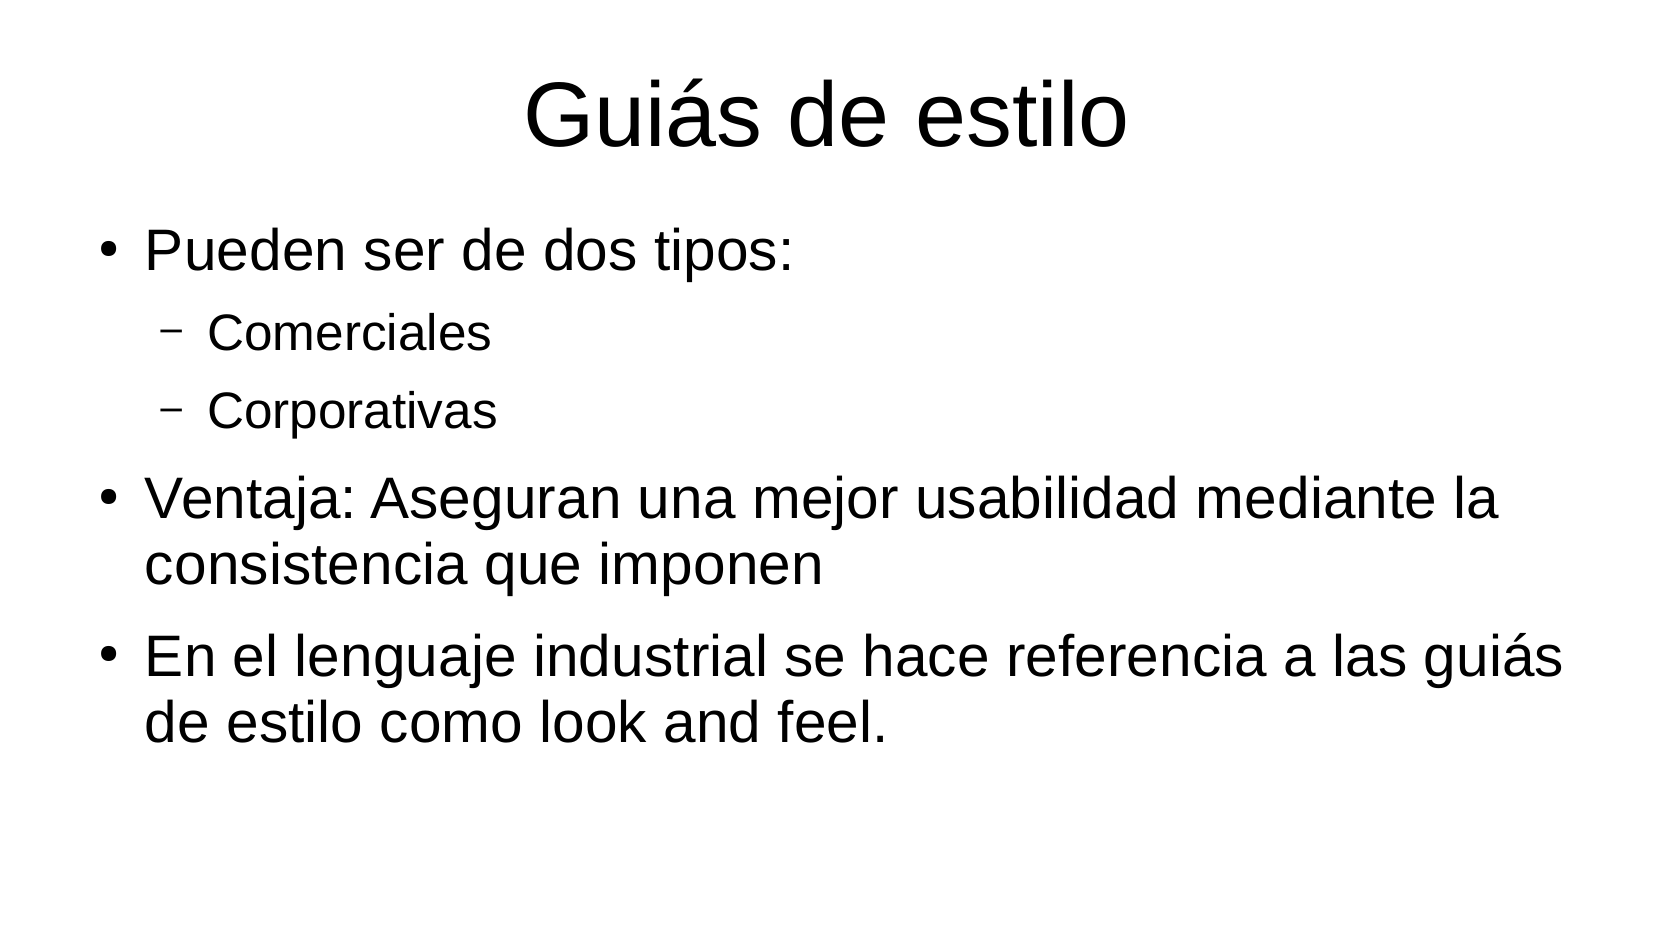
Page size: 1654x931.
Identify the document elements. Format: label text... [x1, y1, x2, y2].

list Pueden ser de dos tipos: Comerciales Corporativas Ventaja: Aseguran una mejor usabilidad mediante la consistencia que imponen En el lenguaje industrial se hace referencia a las guiás de estilo como look and feel. [82, 217, 1571, 758]
title Guiás de estilo [82, 37, 1571, 193]
